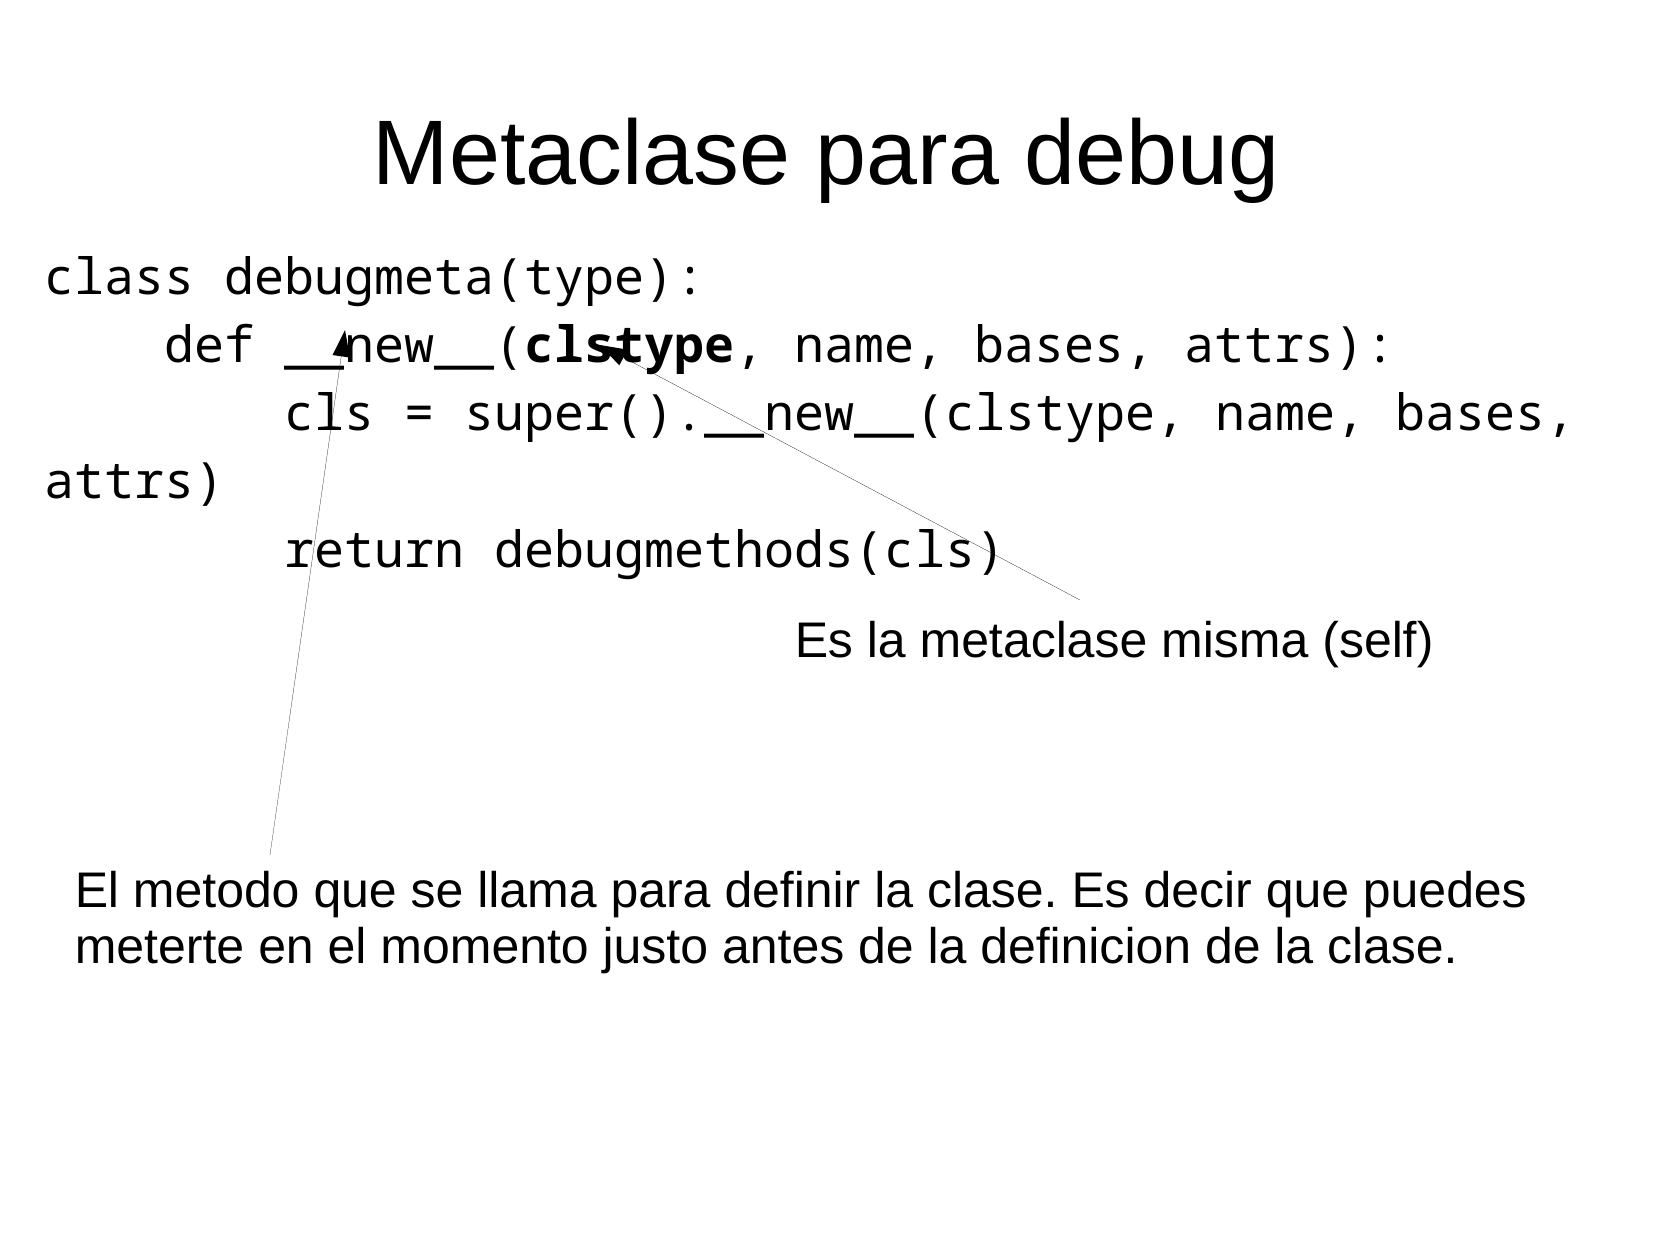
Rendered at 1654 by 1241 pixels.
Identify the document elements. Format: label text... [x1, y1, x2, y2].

text_box Es la metaclase misma (self) [780, 604, 1449, 676]
title Metaclase para debug [82, 49, 1571, 233]
text_box class debugmeta(type): def __new__(clstype, name, bases, attrs): cls = super().__new__(clstype, name, bases, attrs) return debugmethods(cls) [30, 233, 1654, 449]
text_box El metodo que se llama para definir la clase. Es decir que puedes meterte en el momento justo antes de la definicion de la clase. [60, 855, 1543, 982]
